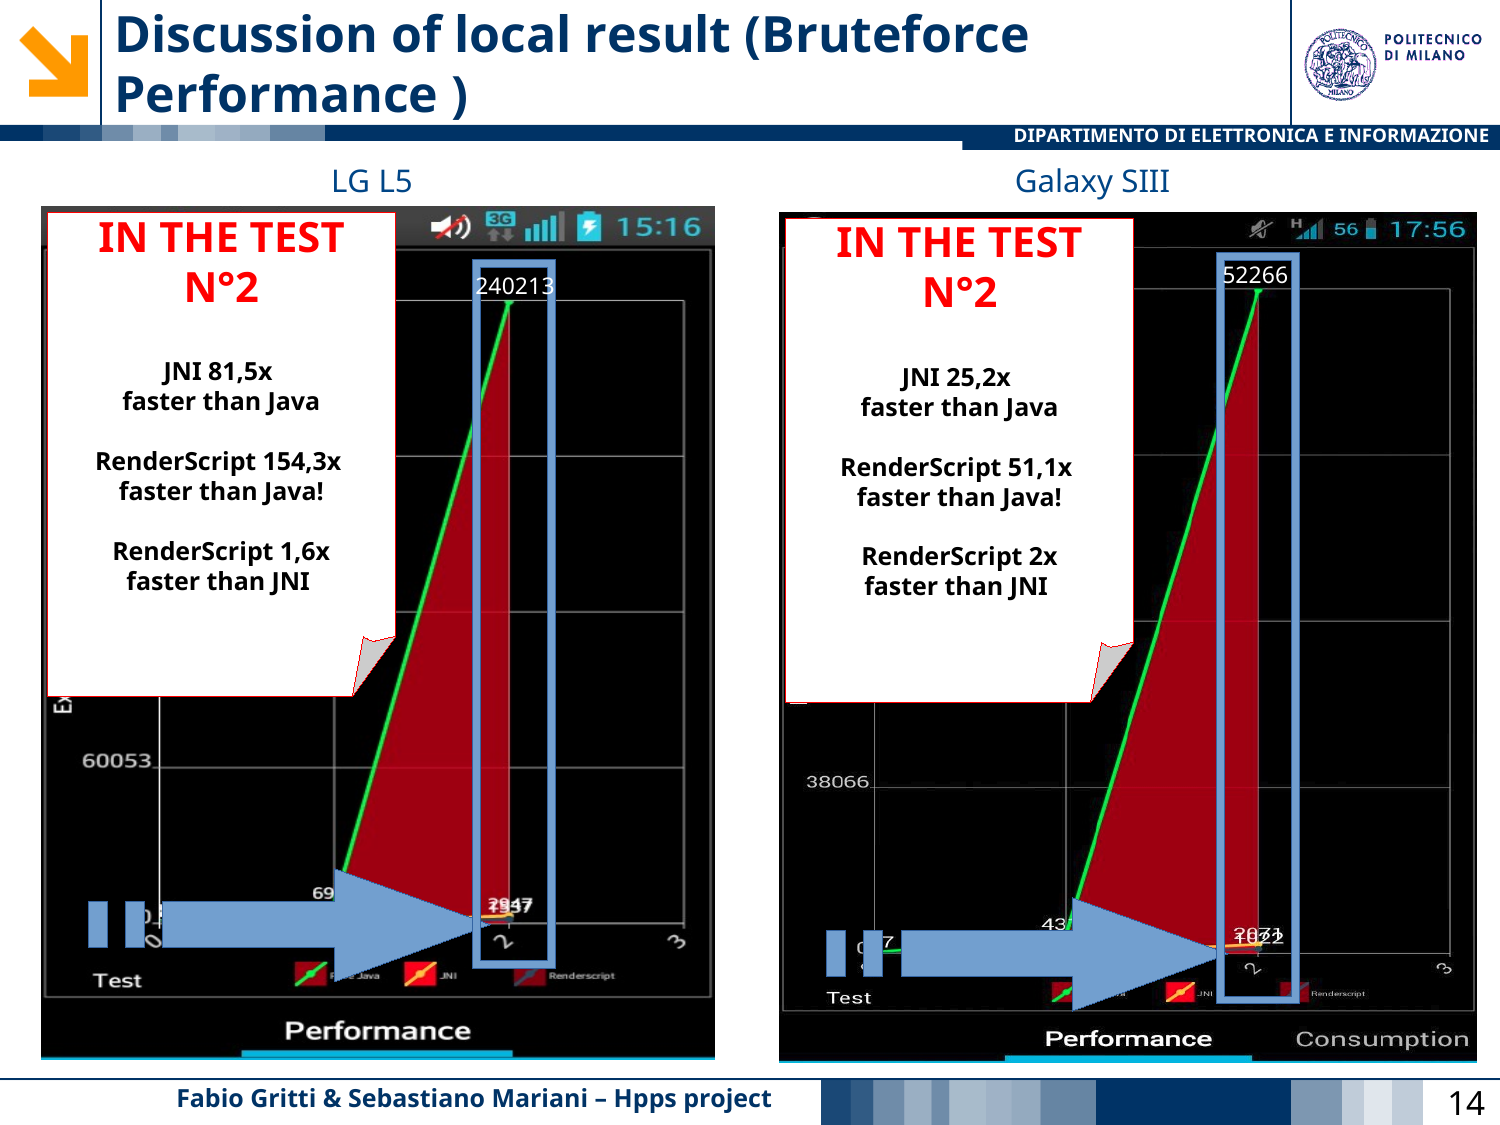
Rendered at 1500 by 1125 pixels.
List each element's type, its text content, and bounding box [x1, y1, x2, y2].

picture [41, 206, 715, 1060]
text_box [863, 930, 883, 977]
text_box 52266 [1207, 252, 1312, 296]
picture [779, 212, 1477, 1063]
text_box IN THE TEST N°2 JNI 81,5x faster than Java RenderScript 154,3x faster than Java! RenderScript 1,6x faster than JNI [47, 212, 396, 697]
picture [1376, 131, 1383, 137]
text_box Fabio Gritti & Sebastiano Mariani – Hpps project [0, 1074, 788, 1125]
text_box [826, 930, 846, 977]
title Discussion of local result (Bruteforce Performance ) [99, 0, 1275, 133]
text_box [125, 901, 145, 948]
text_box [901, 296, 1300, 1012]
picture [0, 0, 1015, 141]
text_box LG L5 [23, 153, 721, 880]
picture [1452, 131, 1459, 137]
text_box IN THE TEST N°2 JNI 25,2x faster than Java RenderScript 51,1x faster than Java! RenderScript 2x faster than JNI [785, 218, 1134, 703]
text_box Galaxy SIII [744, 153, 1441, 730]
picture [788, 1078, 1187, 1125]
text_box [472, 259, 556, 264]
text_box [162, 308, 556, 982]
picture [1216, 133, 1226, 137]
text_box 240213 [460, 264, 579, 308]
picture [1275, 0, 1500, 137]
text_box <numero> [1187, 1074, 1500, 1125]
text_box [88, 901, 108, 948]
